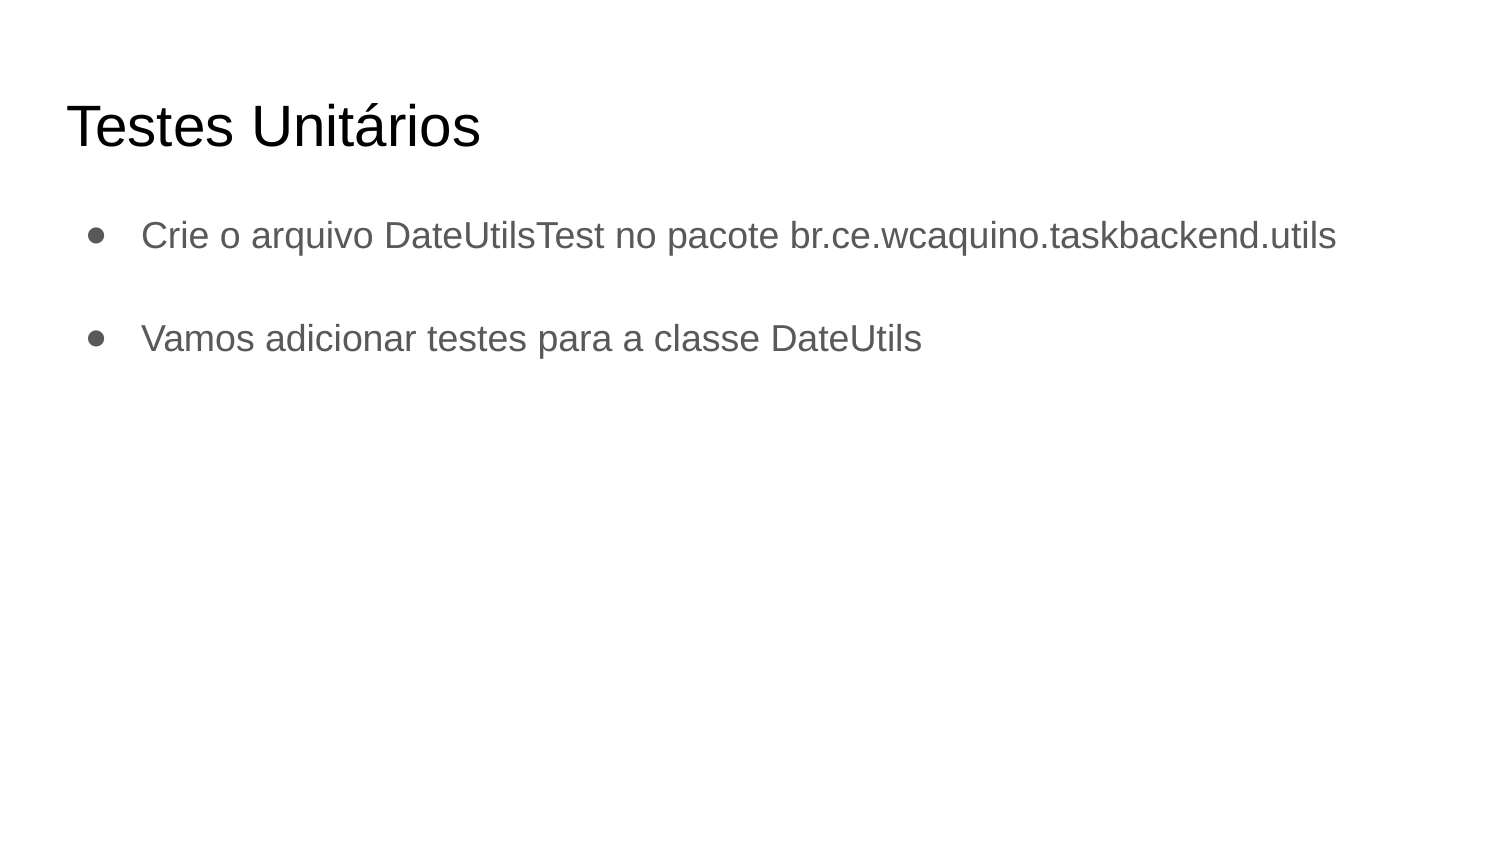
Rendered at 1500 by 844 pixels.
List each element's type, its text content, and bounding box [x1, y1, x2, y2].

list Crie o arquivo DateUtilsTest no pacote br.ce.wcaquino.taskbackend.utils Vamos adicionar testes para a classe DateUtils [51, 189, 1489, 750]
title Testes Unitários [51, 72, 1449, 167]
